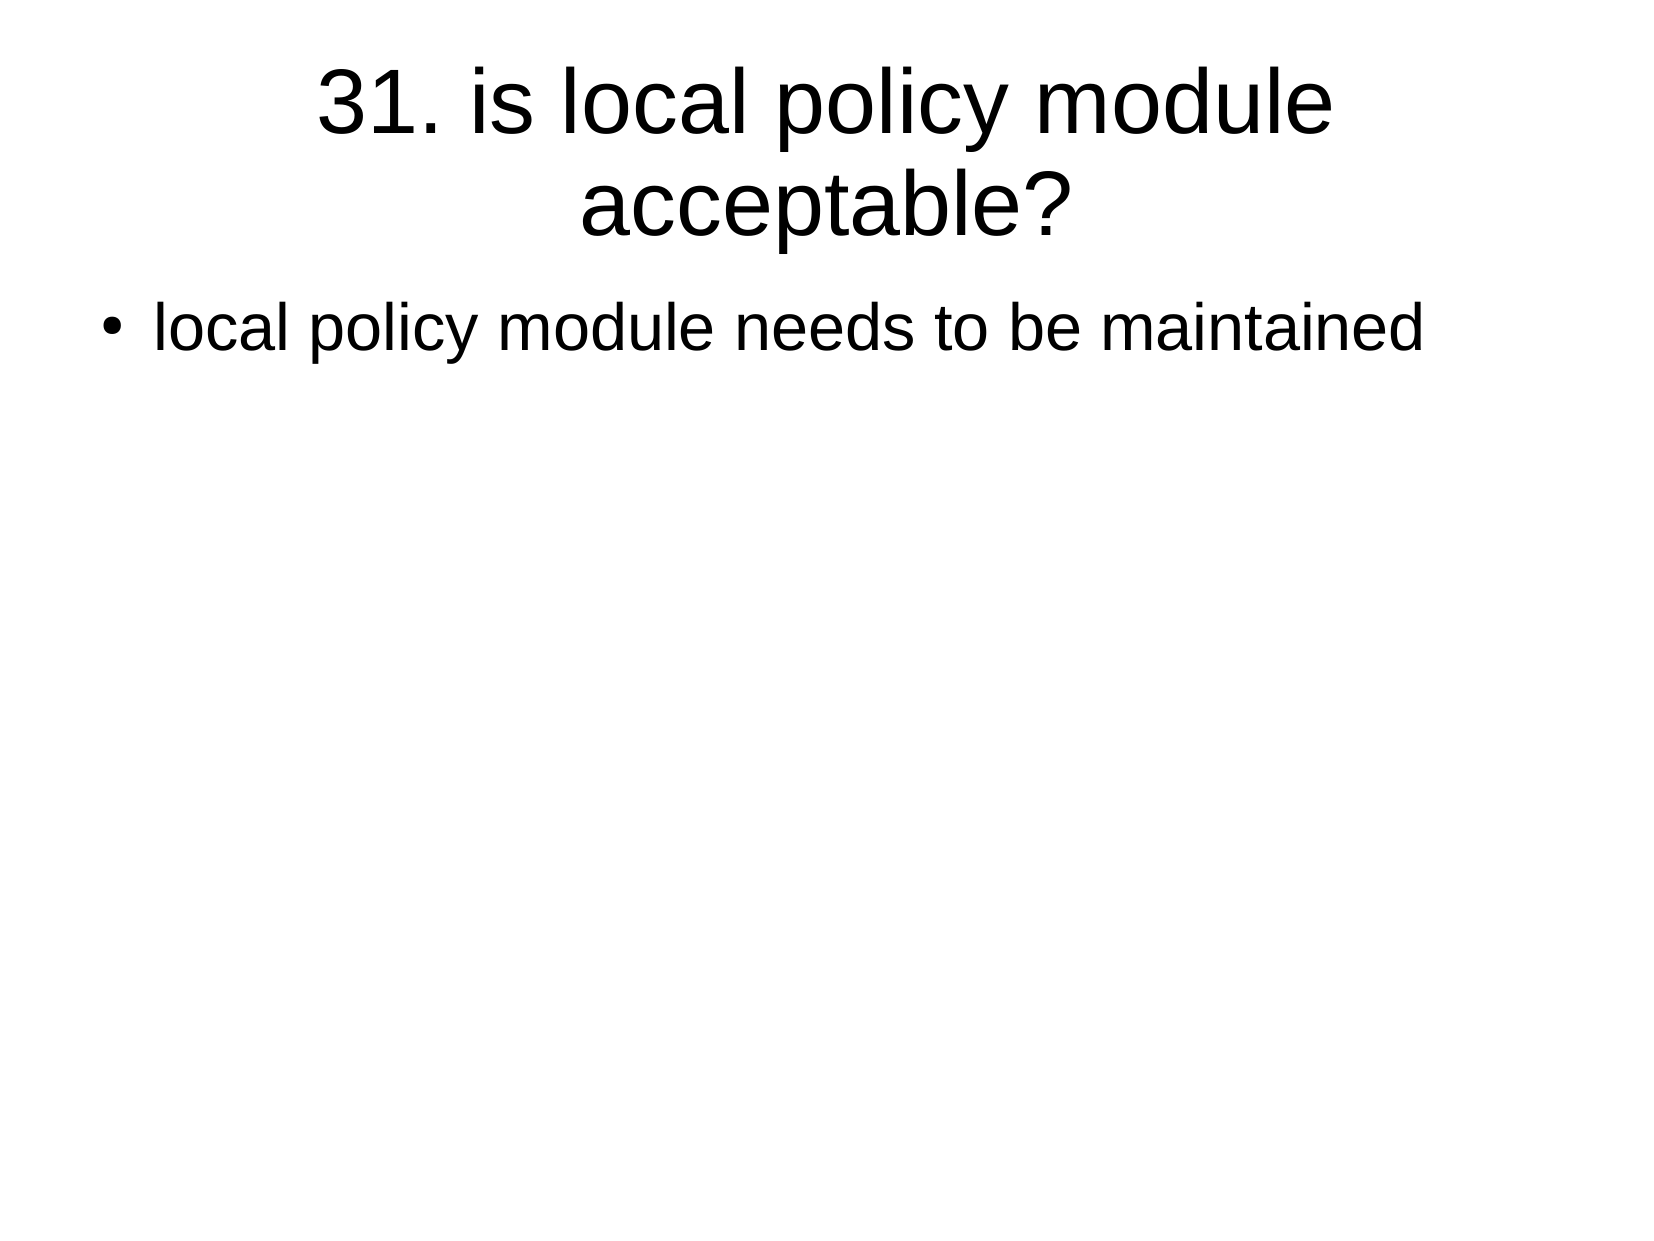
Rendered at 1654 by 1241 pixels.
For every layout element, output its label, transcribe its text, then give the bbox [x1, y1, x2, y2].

title 31. is local policy module acceptable? [82, 49, 1571, 257]
list local policy module needs to be maintained [82, 290, 1571, 1010]
